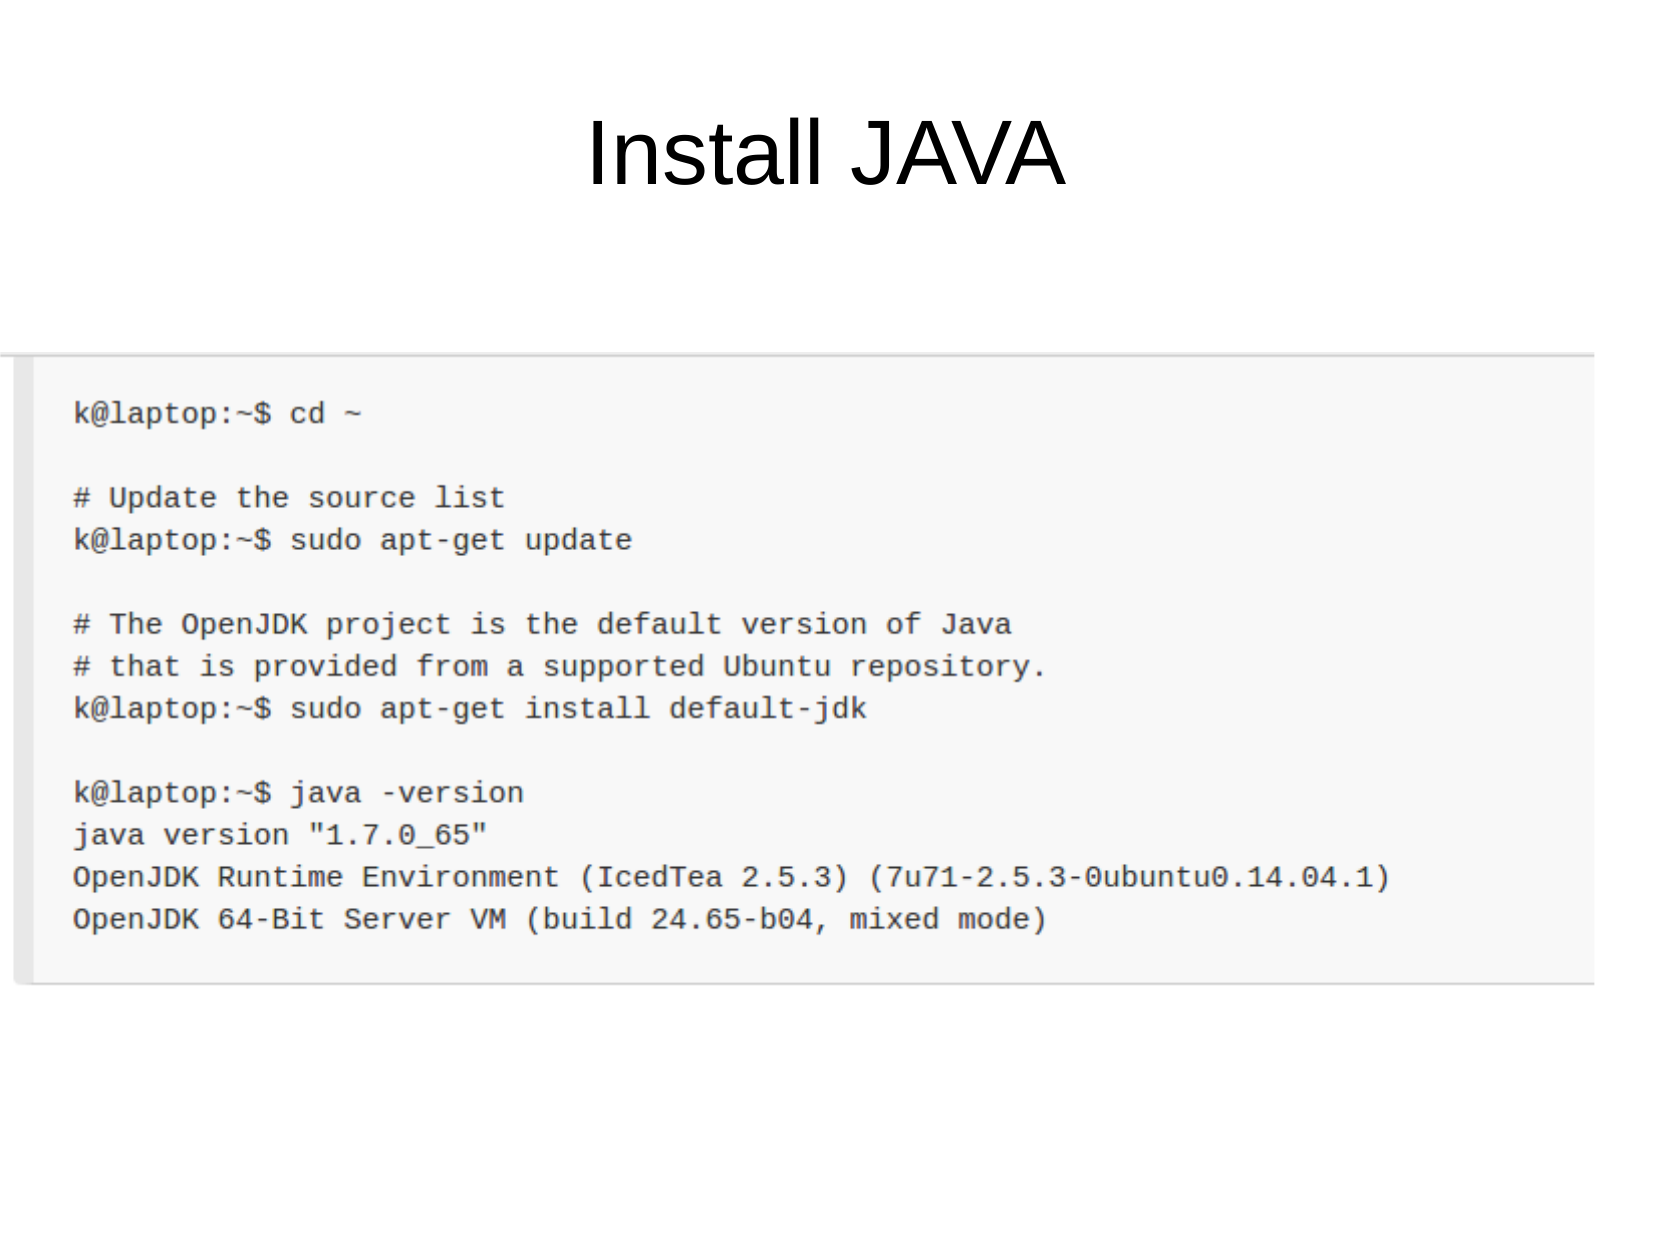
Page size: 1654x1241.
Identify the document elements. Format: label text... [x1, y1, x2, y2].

picture [0, 352, 1595, 995]
title Install JAVA [82, 49, 1571, 257]
